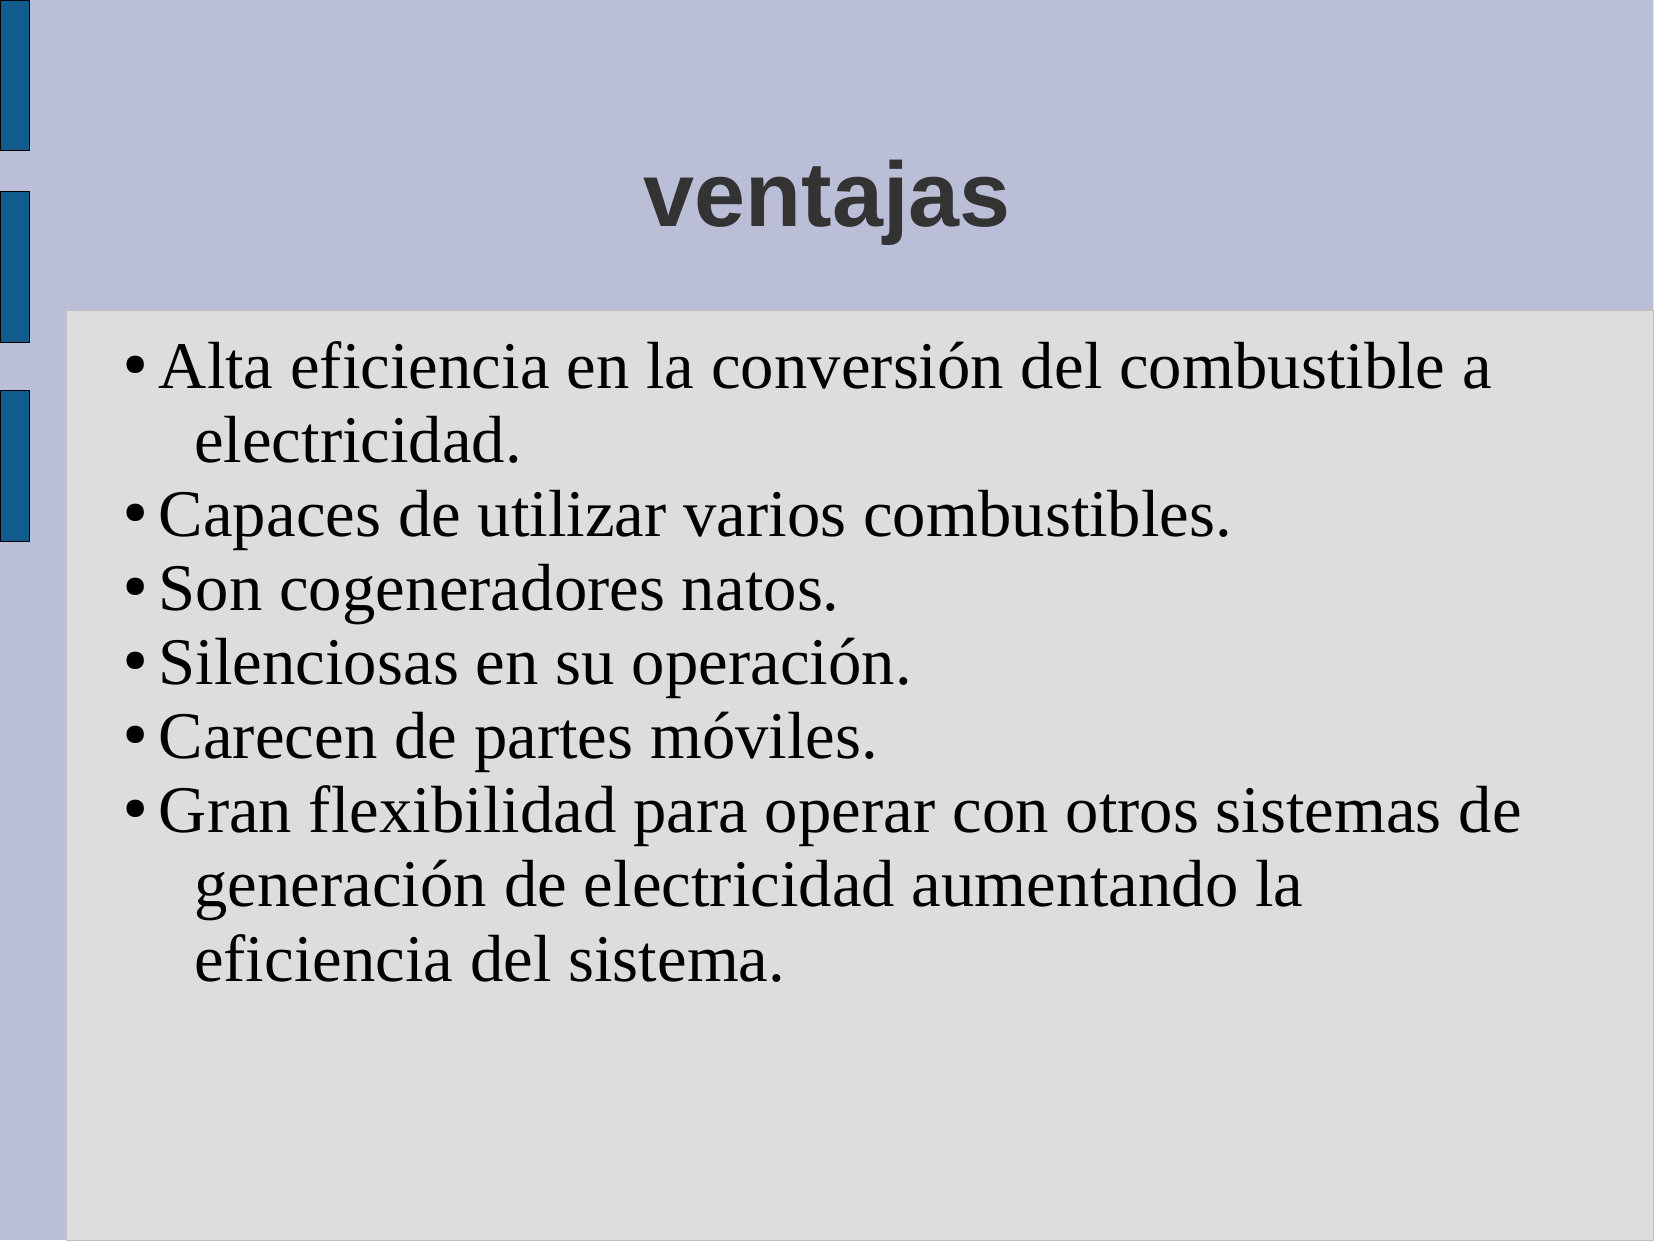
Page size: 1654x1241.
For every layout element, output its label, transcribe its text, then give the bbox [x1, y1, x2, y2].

title ventajas [121, 98, 1534, 291]
subtitle Alta eficiencia en la conversión del combustible a electricidad. Capaces de utilizar varios combustibles. Son cogeneradores natos. Silenciosas en su operación. Carecen de partes móviles. Gran flexibilidad para operar con otros sistemas de generación de electricidad aumentando la eficiencia del sistema. [123, 295, 1536, 1104]
